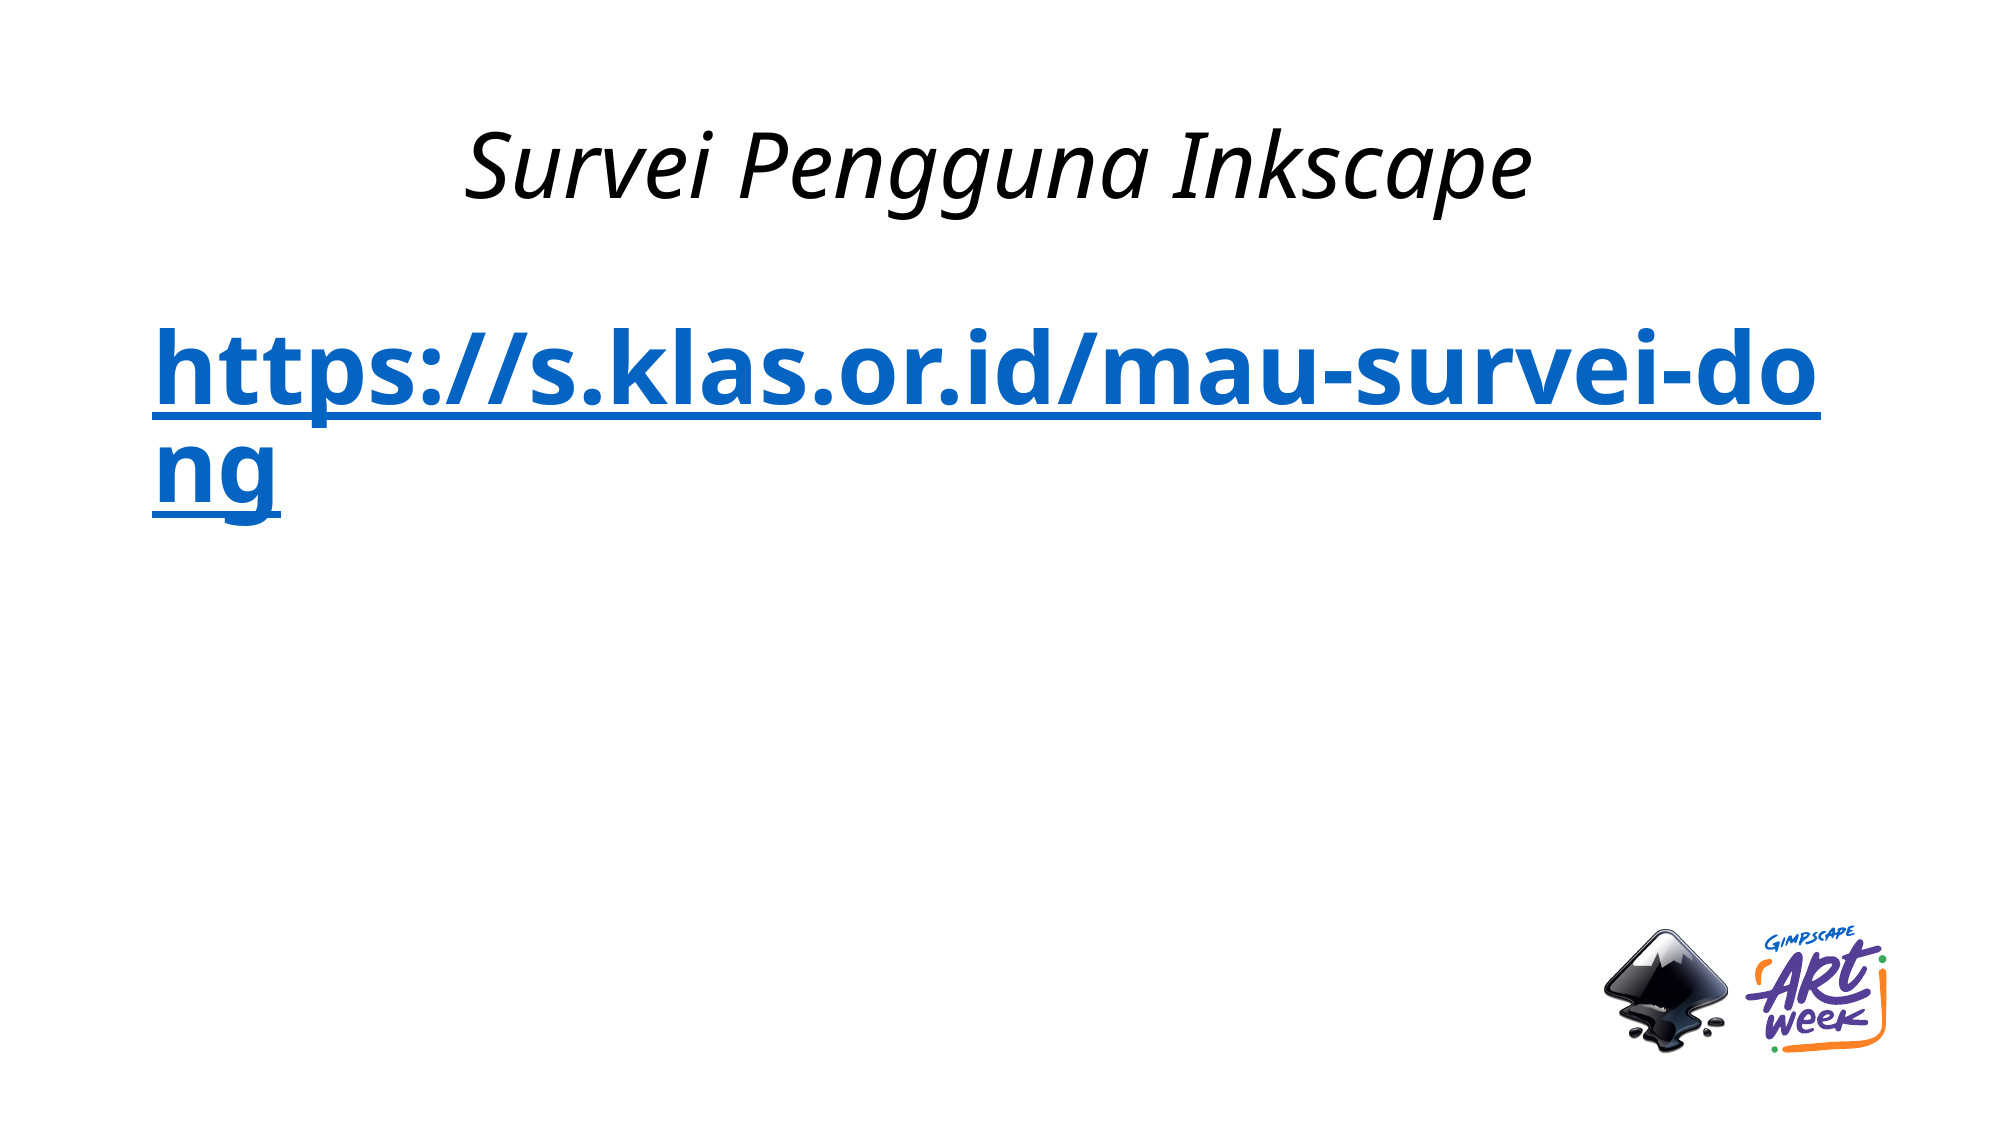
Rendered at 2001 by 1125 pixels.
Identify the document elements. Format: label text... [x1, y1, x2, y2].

picture [1595, 921, 1737, 1063]
picture [1742, 915, 1890, 1063]
text_box https://s.klas.or.id/mau-survei-dong [137, 299, 1863, 1013]
text_box Survei Pengguna Inkscape [137, 59, 1863, 277]
